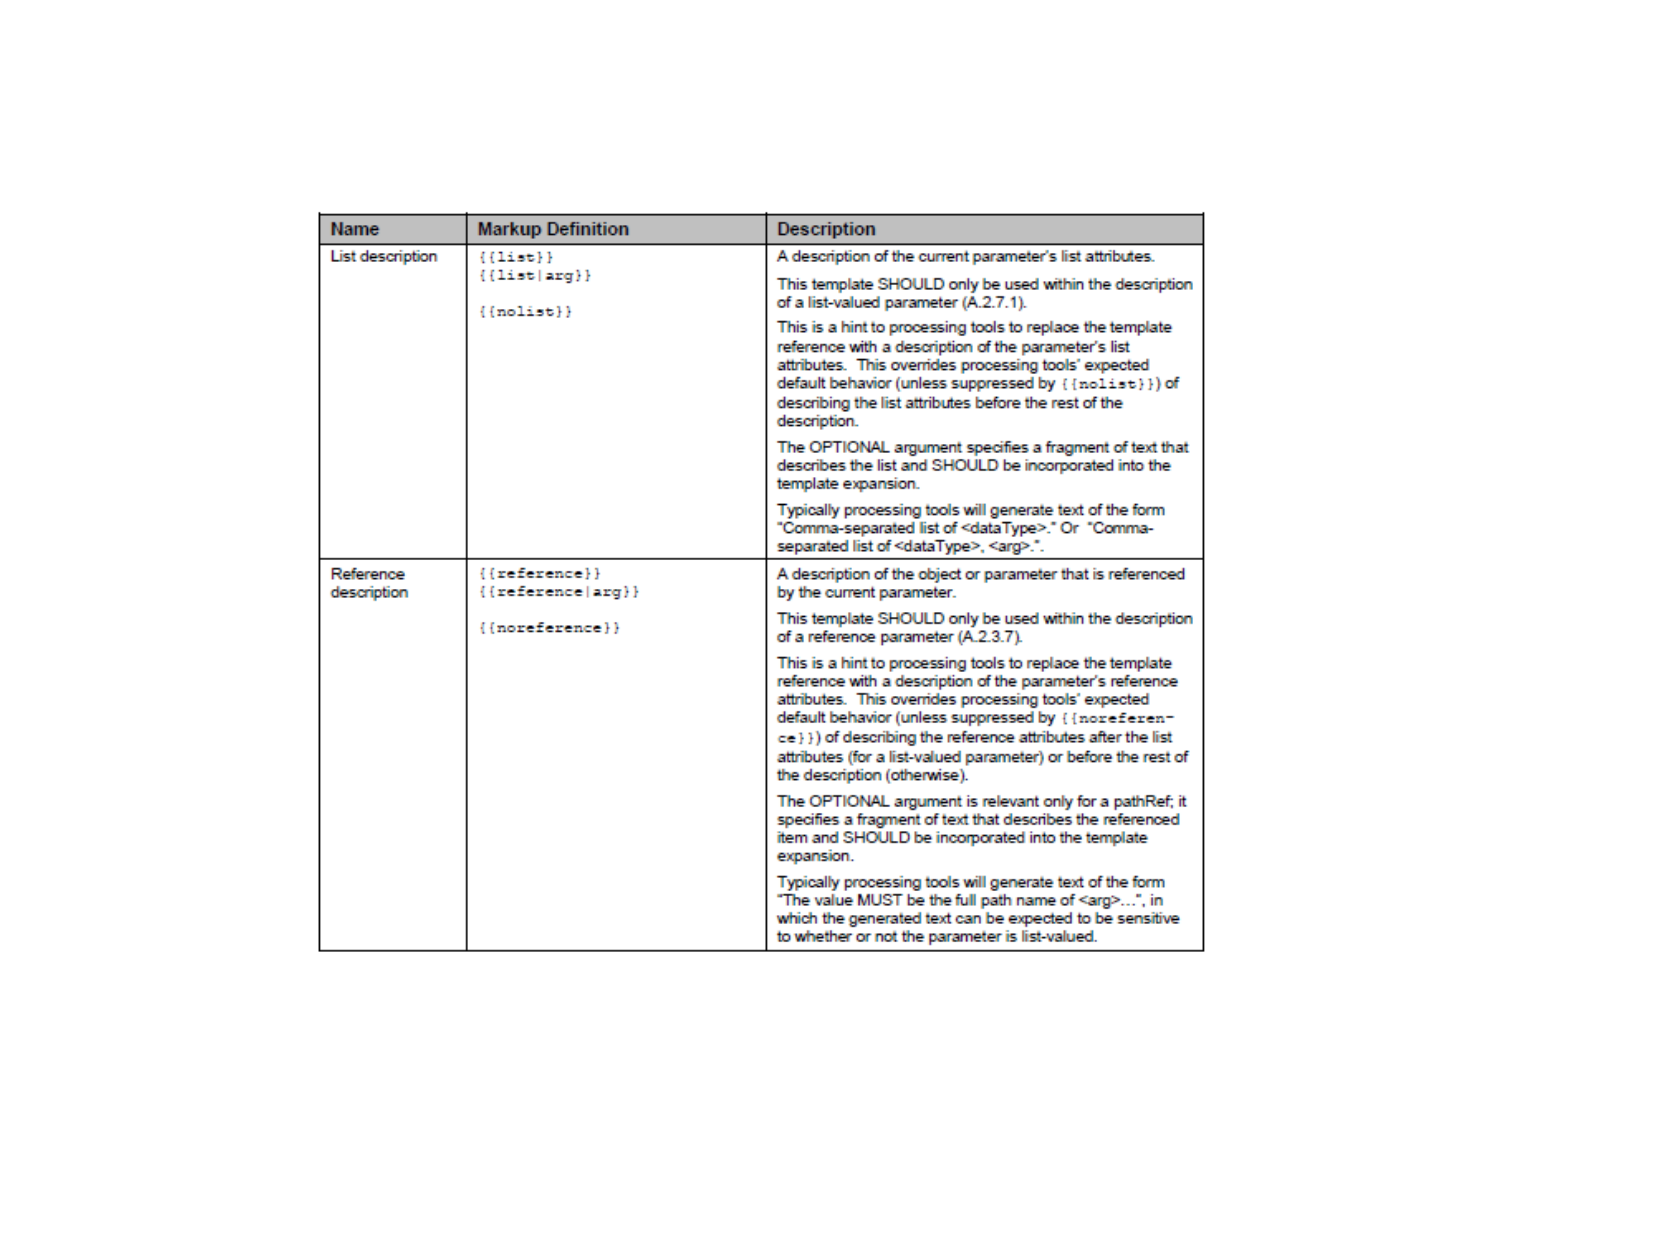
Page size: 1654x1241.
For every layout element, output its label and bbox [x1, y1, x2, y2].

picture [309, 201, 1241, 975]
